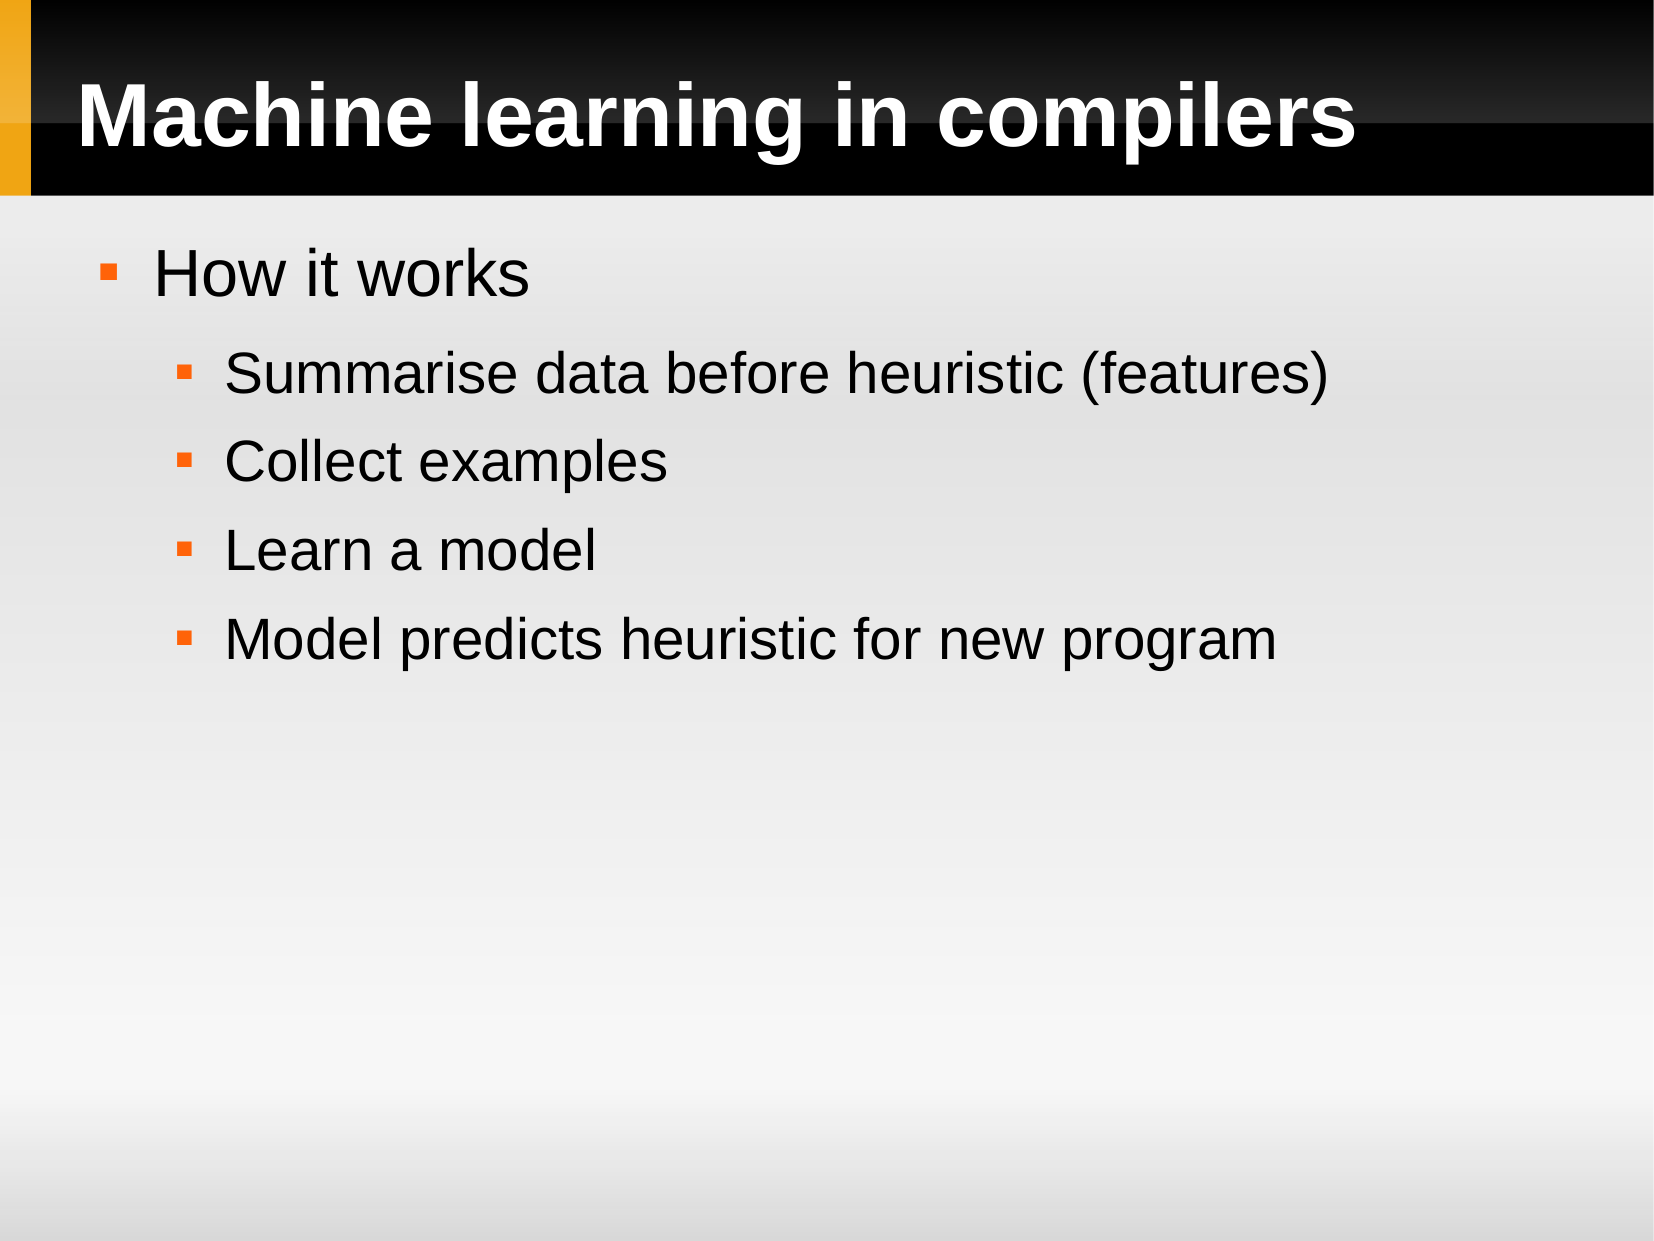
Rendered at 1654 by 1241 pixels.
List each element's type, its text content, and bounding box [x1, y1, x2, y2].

list How it works Summarise data before heuristic (features) Collect examples Learn a model Model predicts heuristic for new program [82, 236, 1571, 1201]
picture [0, 0, 1654, 1241]
title Machine learning in compilers [76, 11, 1565, 219]
